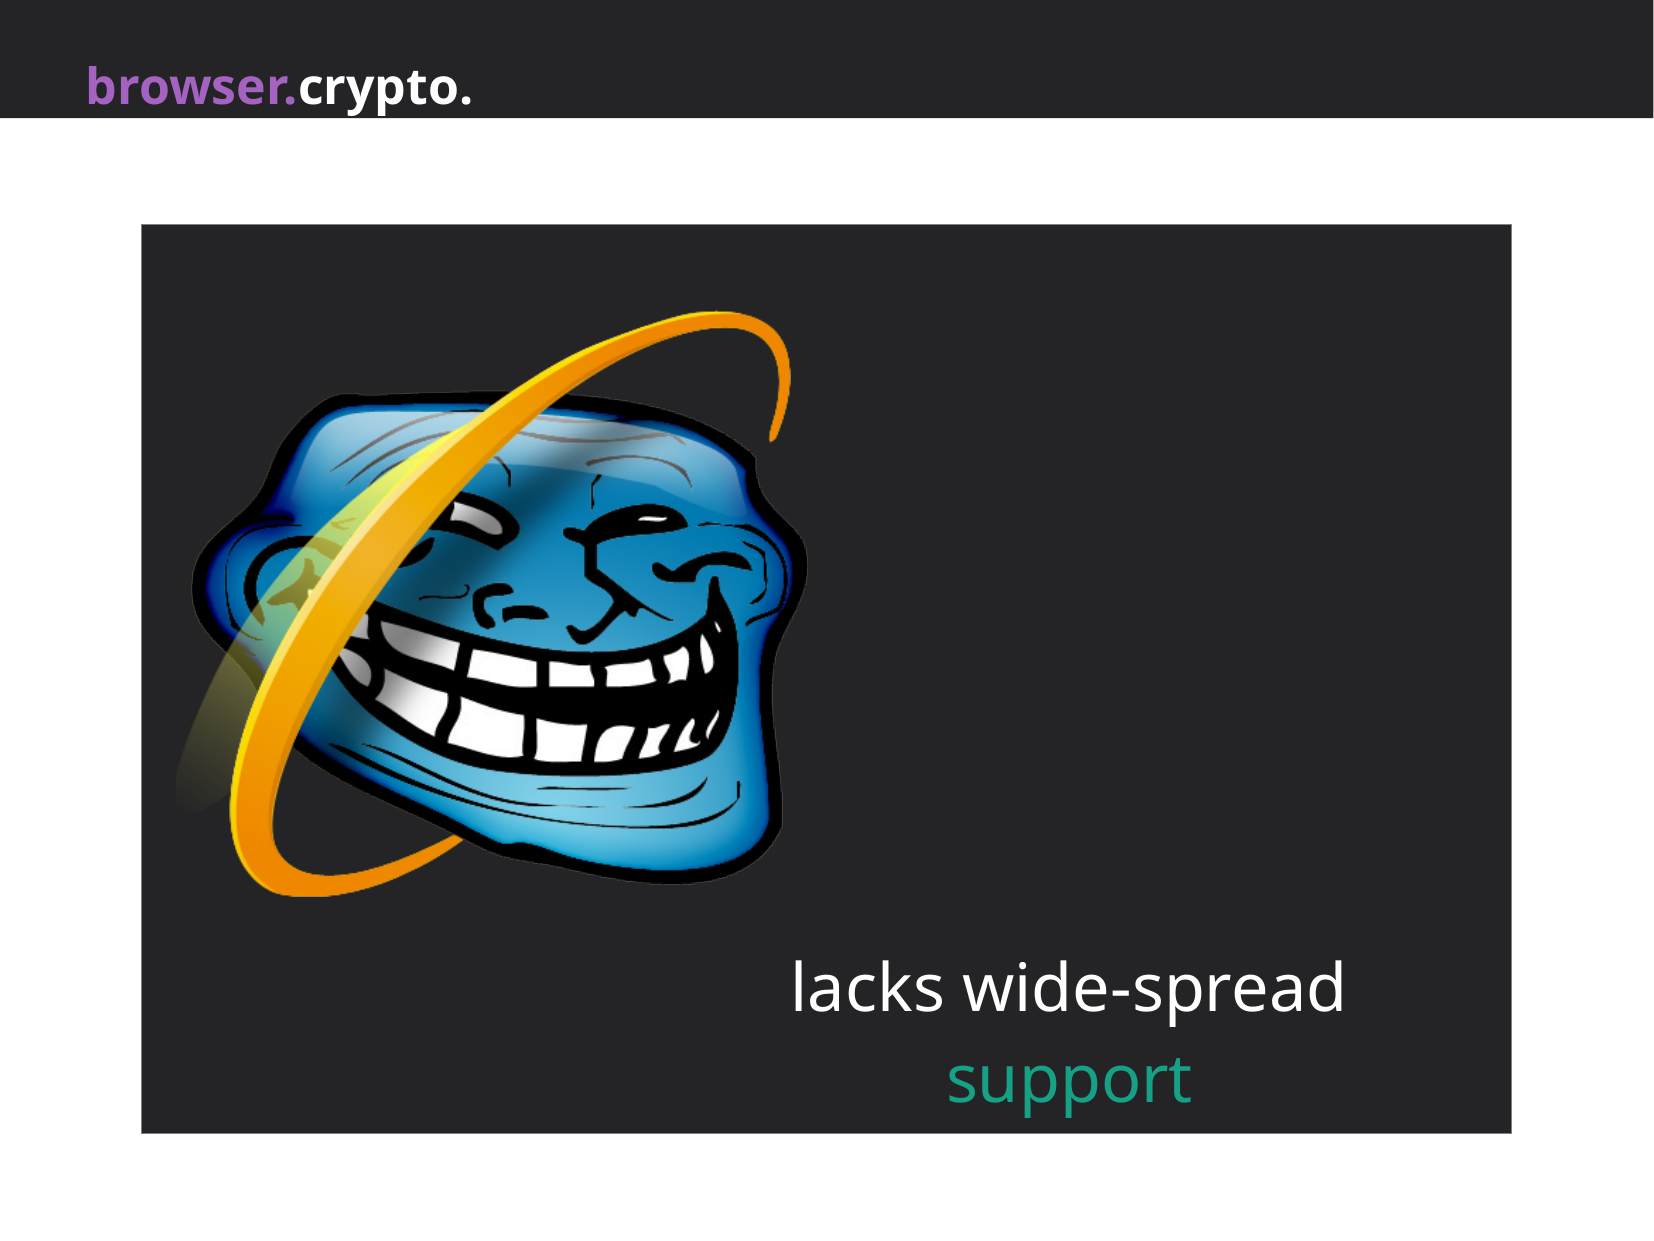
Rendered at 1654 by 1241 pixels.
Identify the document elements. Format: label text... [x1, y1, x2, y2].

picture [176, 295, 839, 922]
text_box [141, 224, 1512, 1134]
text_box browser.crypto. [70, 43, 567, 119]
text_box [0, 0, 1654, 119]
text_box lacks wide-spread support [673, 933, 1466, 1029]
